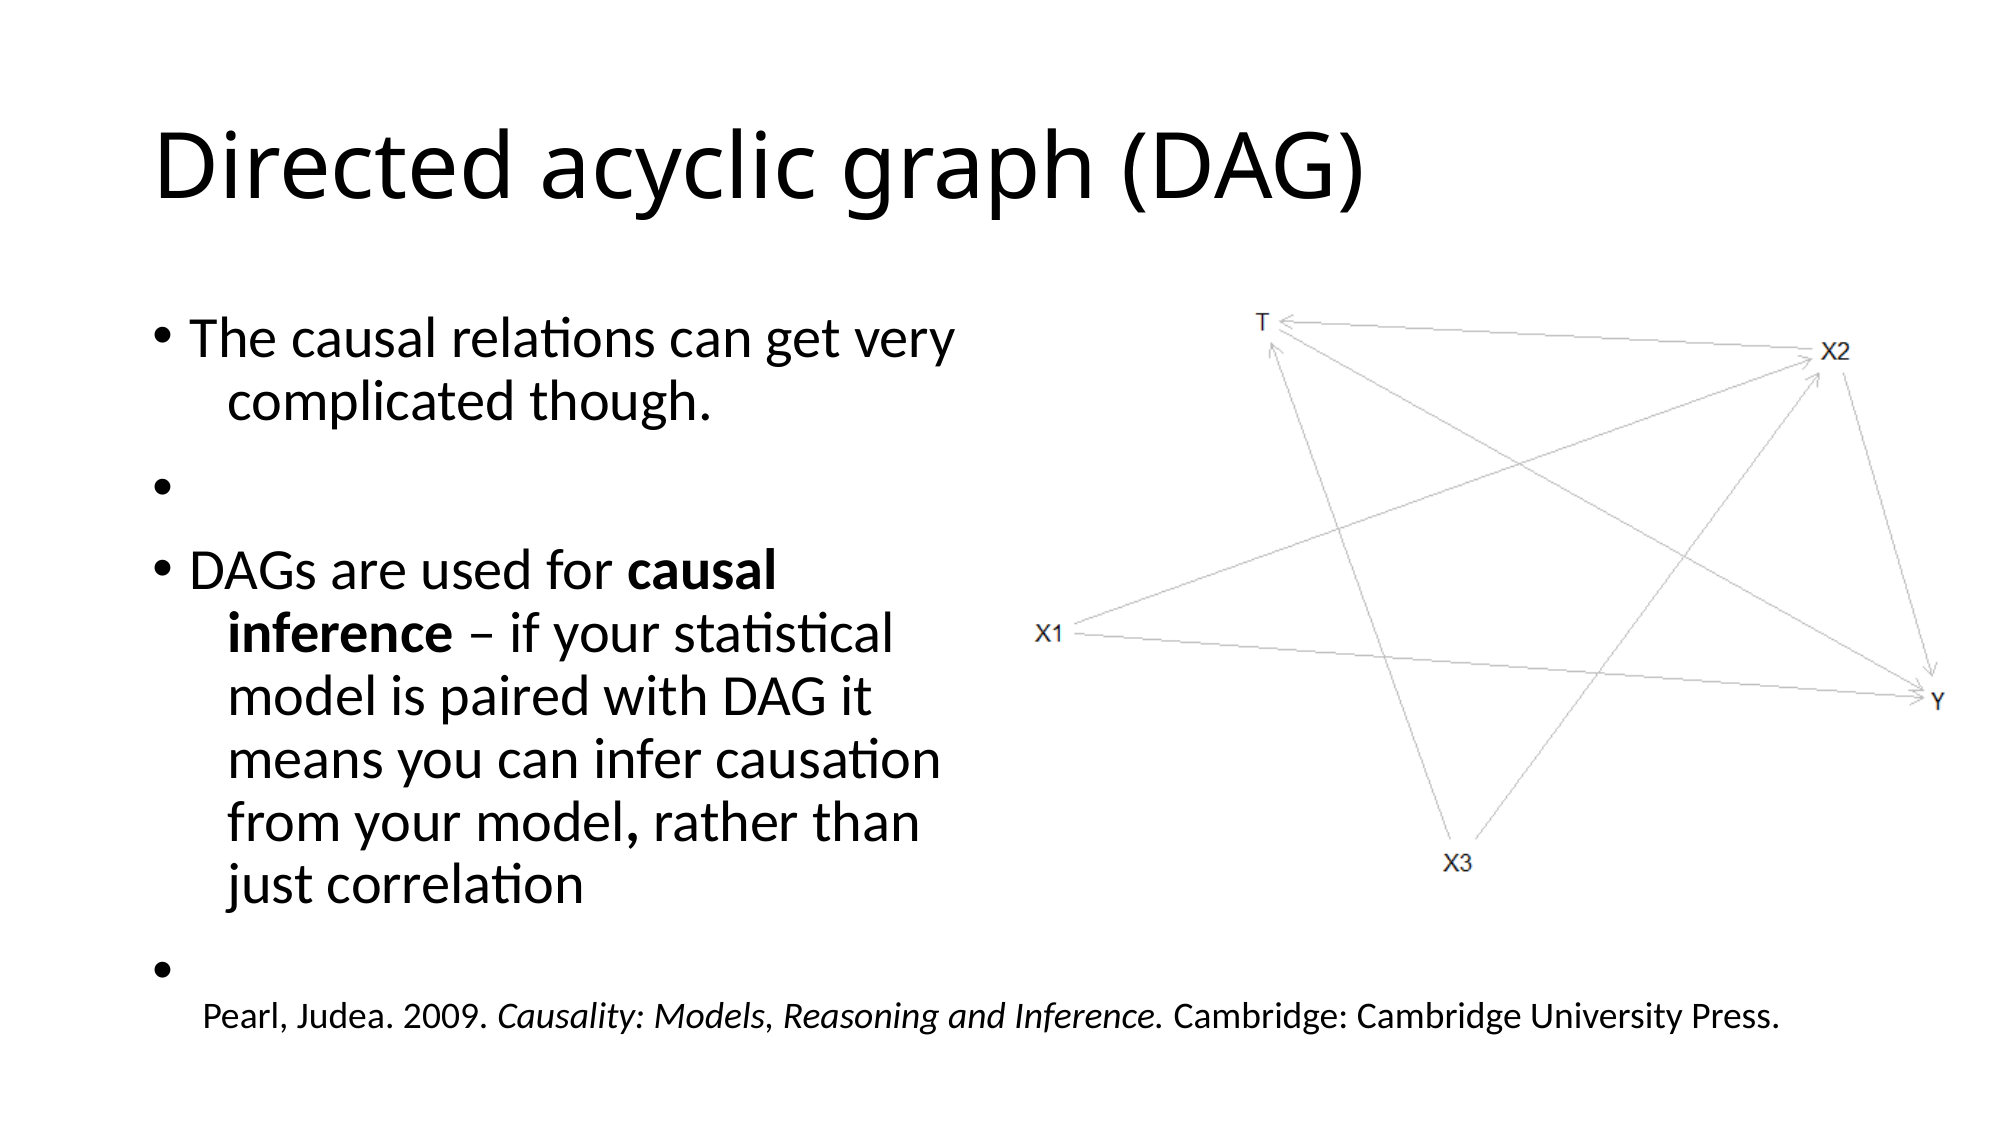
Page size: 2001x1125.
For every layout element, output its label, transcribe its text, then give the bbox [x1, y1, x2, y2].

title Directed acyclic graph (DAG) [137, 59, 1863, 278]
picture [983, 277, 2000, 905]
text_box Pearl, Judea. 2009. Causality: Models, Reasoning and Inference. Cambridge: Cambridge University Press. [187, 983, 1813, 1044]
list The causal relations can get very complicated though. DAGs are used for causal inference – if your statistical model is paired with DAG it means you can infer causation from your model, rather than just correlation [137, 299, 1000, 961]
